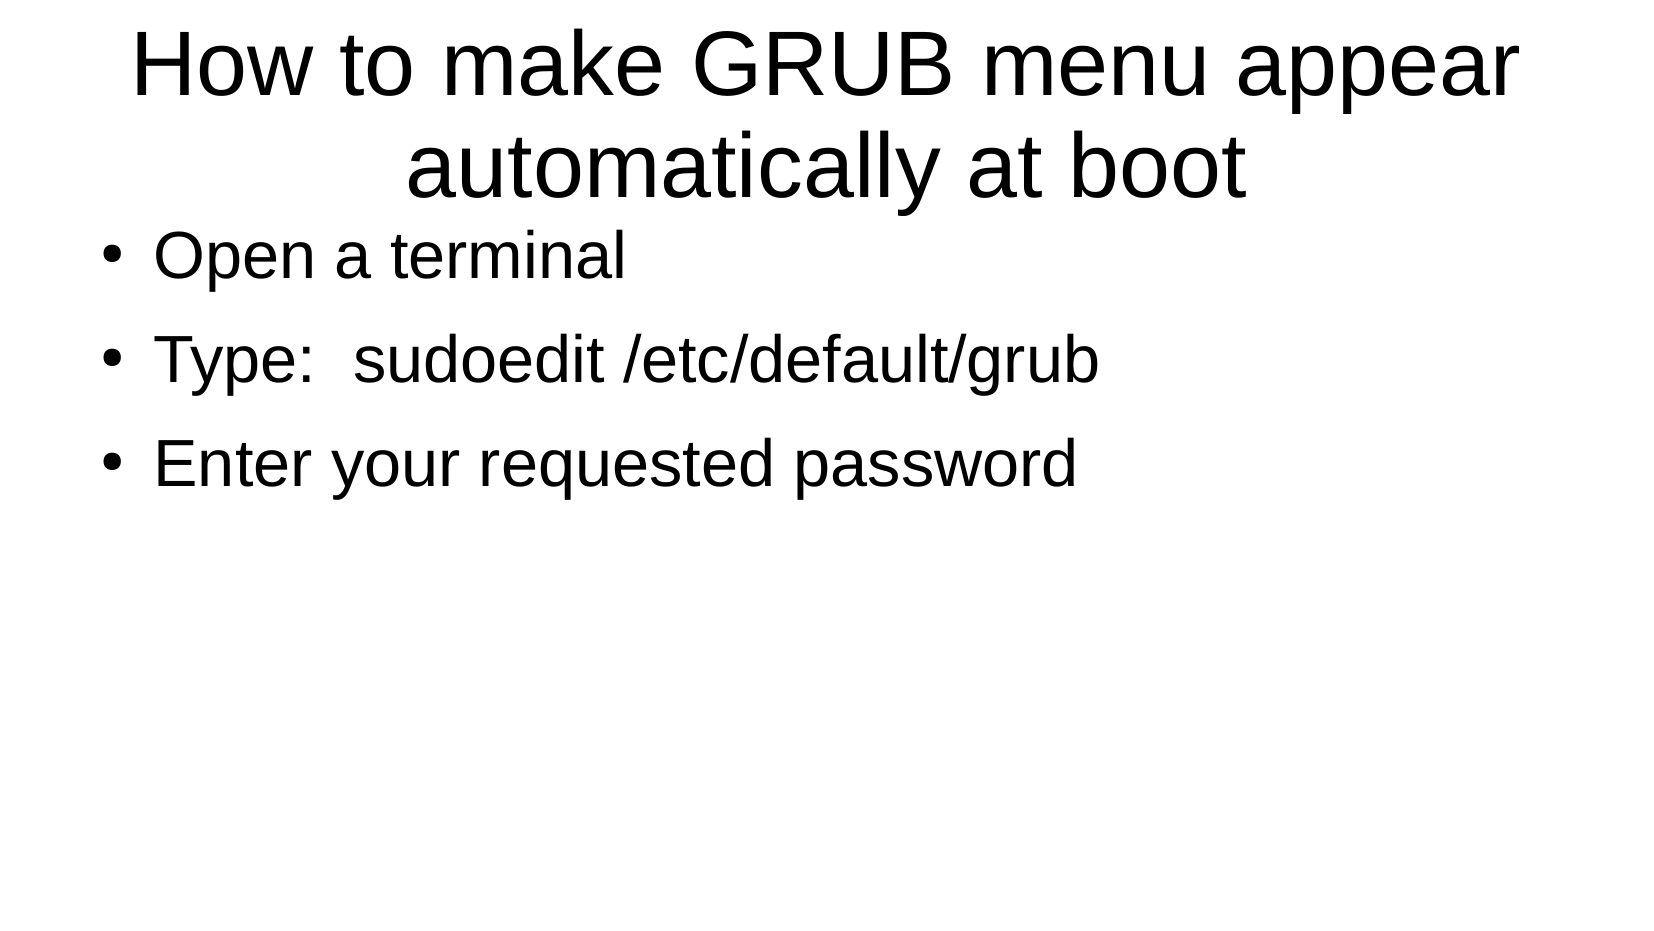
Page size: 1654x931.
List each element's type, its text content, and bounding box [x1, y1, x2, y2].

title How to make GRUB menu appear automatically at boot [82, 12, 1571, 217]
list Open a terminal Type: sudoedit /etc/default/grub Enter your requested password [82, 217, 1571, 758]
